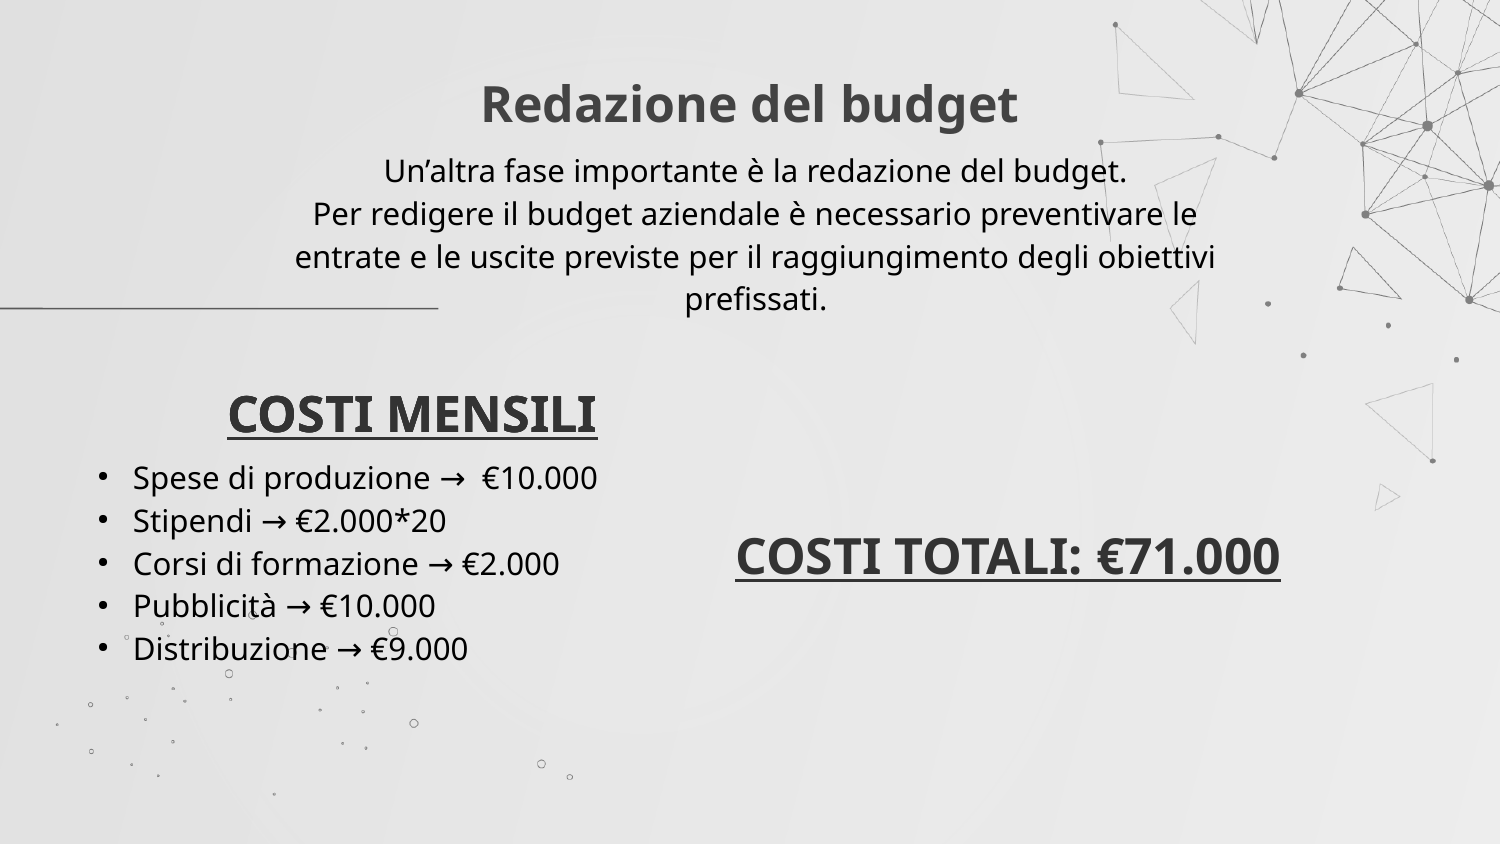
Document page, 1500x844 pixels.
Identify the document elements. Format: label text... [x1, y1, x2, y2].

text_box Un’altra fase importante è la redazione del budget. Per redigere il budget aziendale è necessario preventivare le entrate e le uscite previste per il raggiungimento degli obiettivi prefissati. [271, 141, 1241, 323]
picture [0, 0, 1500, 844]
text_box Spese di produzione → €10.000 Stipendi → €2.000*20 Corsi di formazione → €2.000 Pubblicità → €10.000 Distribuzione → €9.000 [82, 448, 875, 709]
title Redazione del budget [322, 57, 1178, 141]
text_box COSTI MENSILI [212, 372, 993, 437]
text_box COSTI TOTALI: €71.000 [720, 513, 1500, 579]
